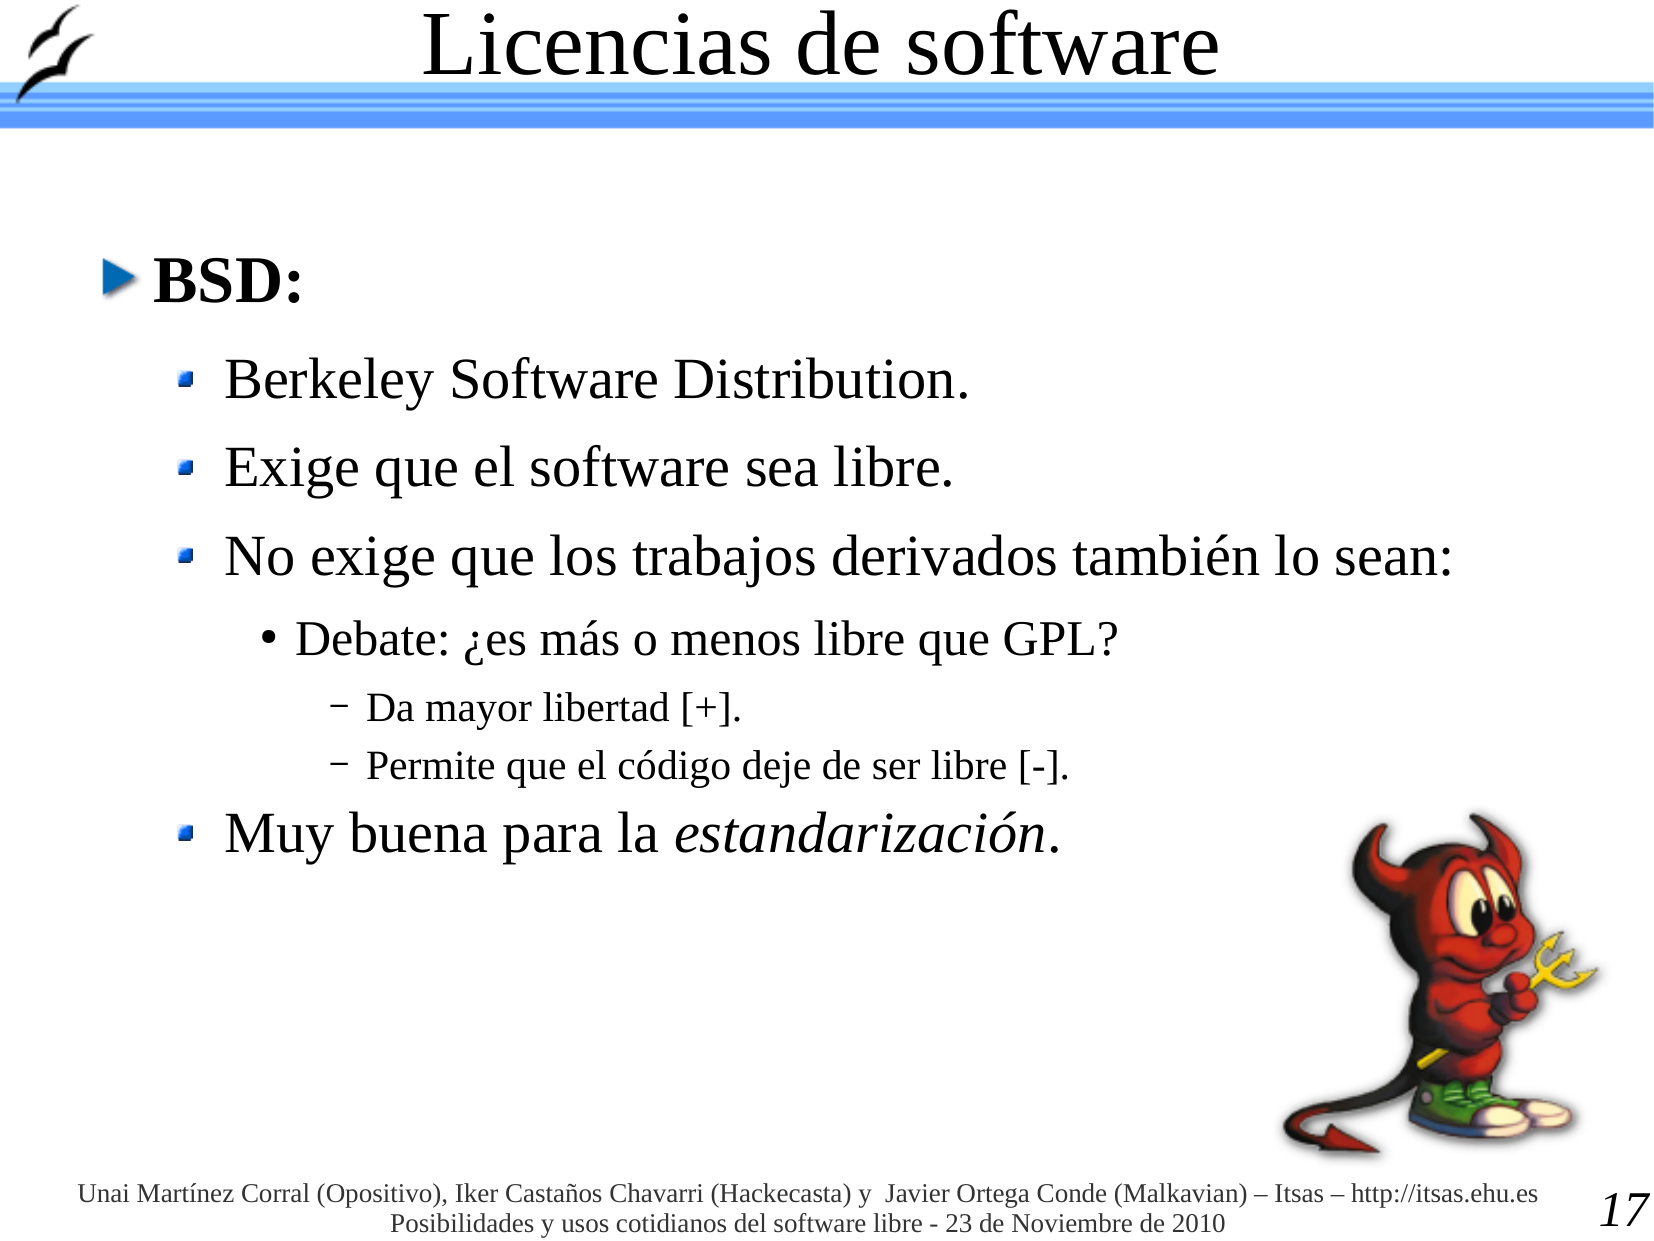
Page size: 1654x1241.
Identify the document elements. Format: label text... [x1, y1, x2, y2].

picture [0, 0, 1654, 133]
title Licencias de software [78, 0, 1567, 103]
picture [1269, 803, 1625, 1168]
list BSD: Berkeley Software Distribution. Exige que el software sea libre. No exige que los trabajos derivados también lo sean: Debate: ¿es más o menos libre que GPL? Da mayor libertad [+]. Permite que el código deje de ser libre [-]. Muy buena para la estandarización. [82, 242, 1571, 1047]
